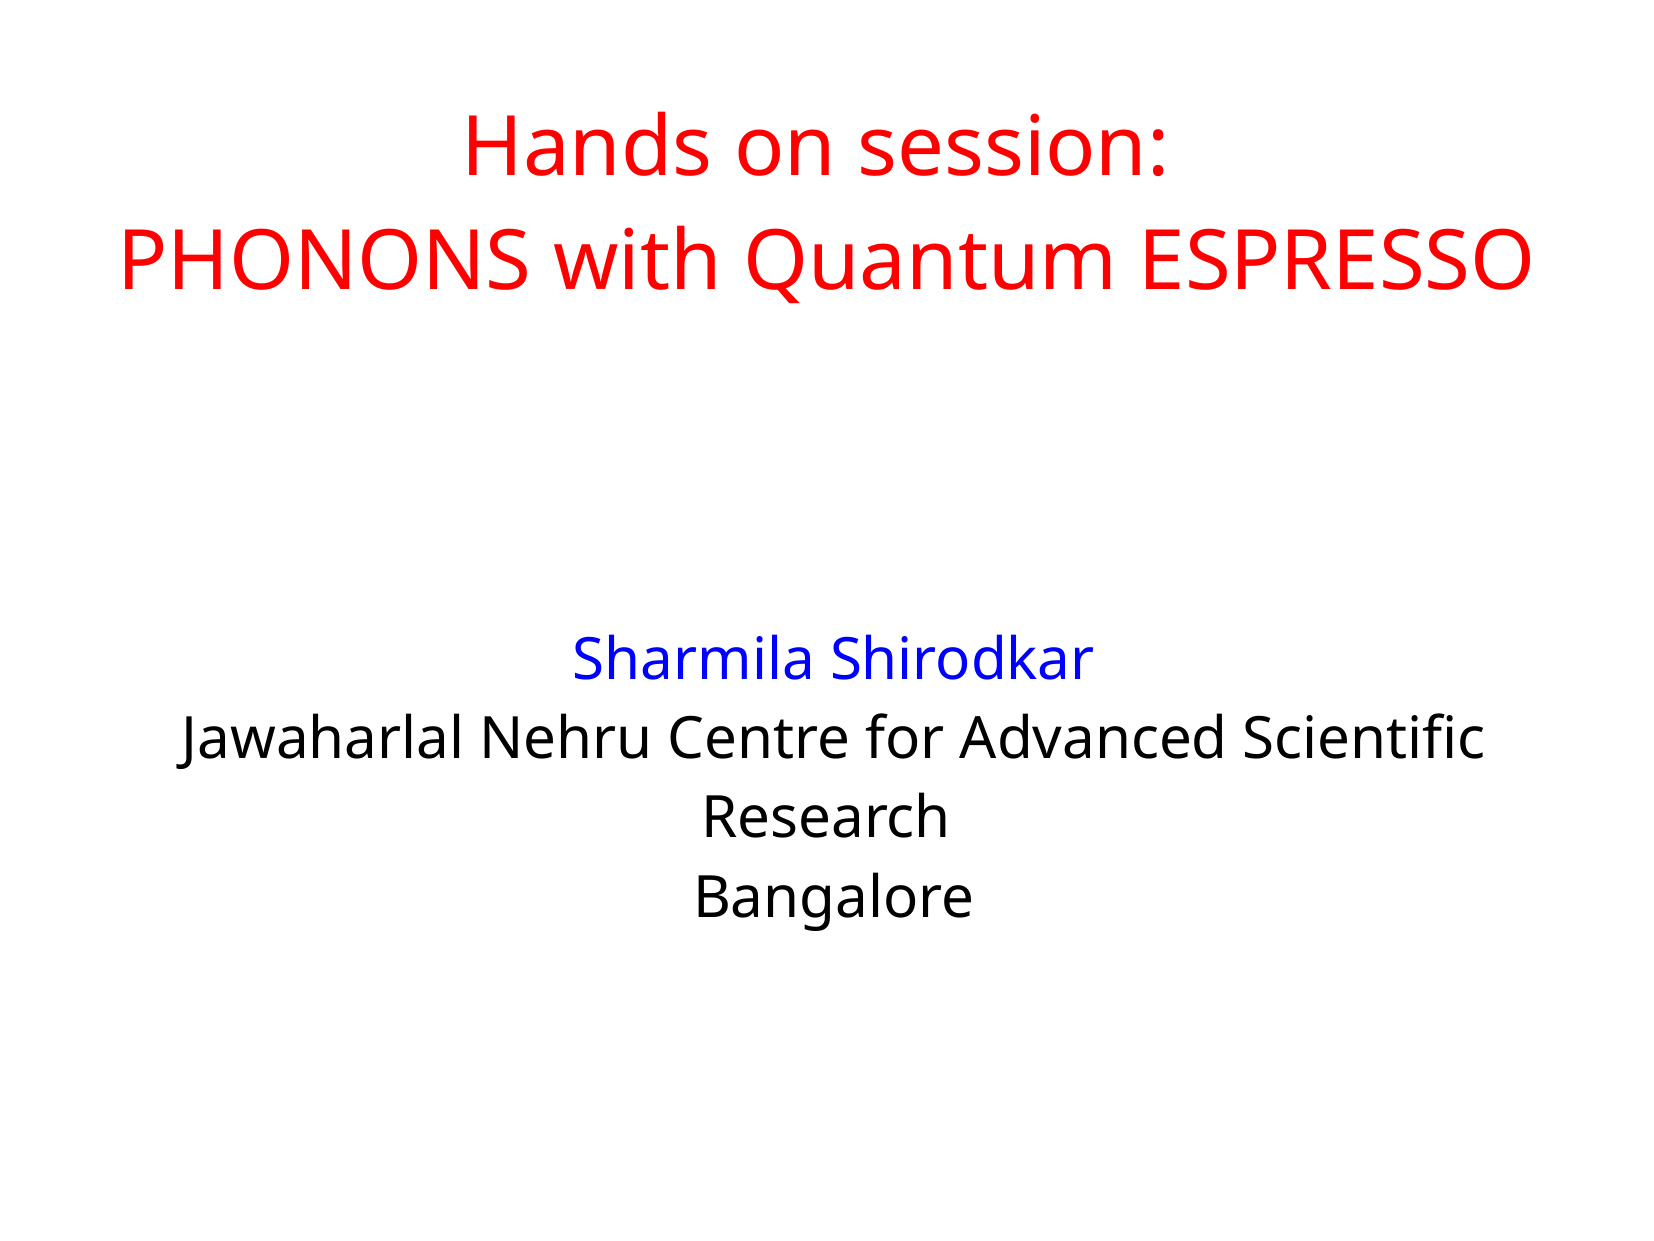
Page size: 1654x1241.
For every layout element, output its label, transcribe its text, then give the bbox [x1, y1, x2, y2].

title Hands on session: PHONONS with Quantum ESPRESSO [82, 78, 1571, 323]
subtitle Sharmila Shirodkar Jawaharlal Nehru Centre for Advanced Scientific Research Bangalore [106, 455, 1562, 1175]
